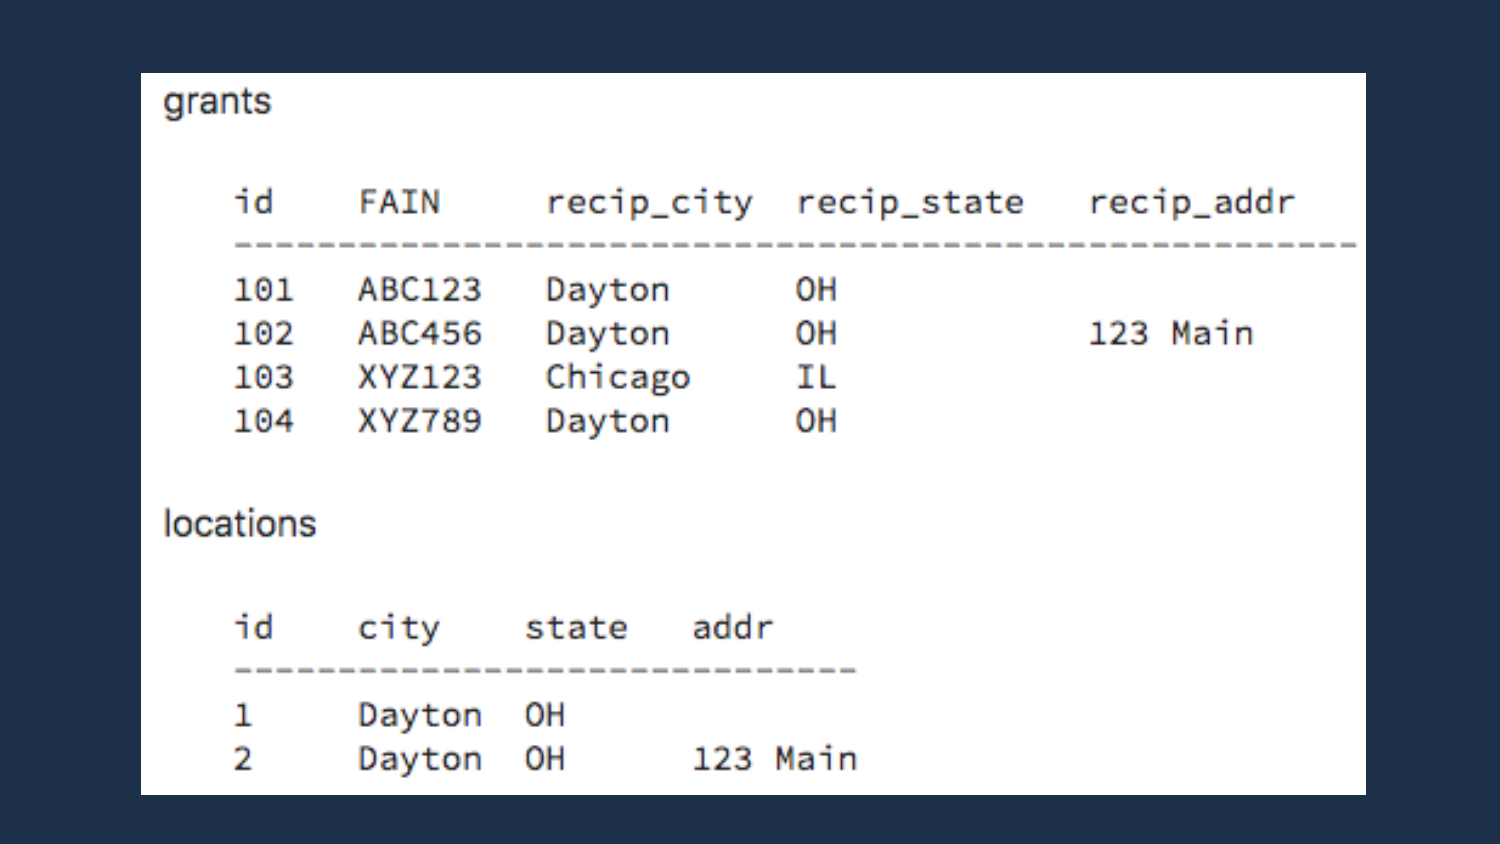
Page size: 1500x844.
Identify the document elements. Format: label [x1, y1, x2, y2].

picture [141, 73, 1366, 796]
